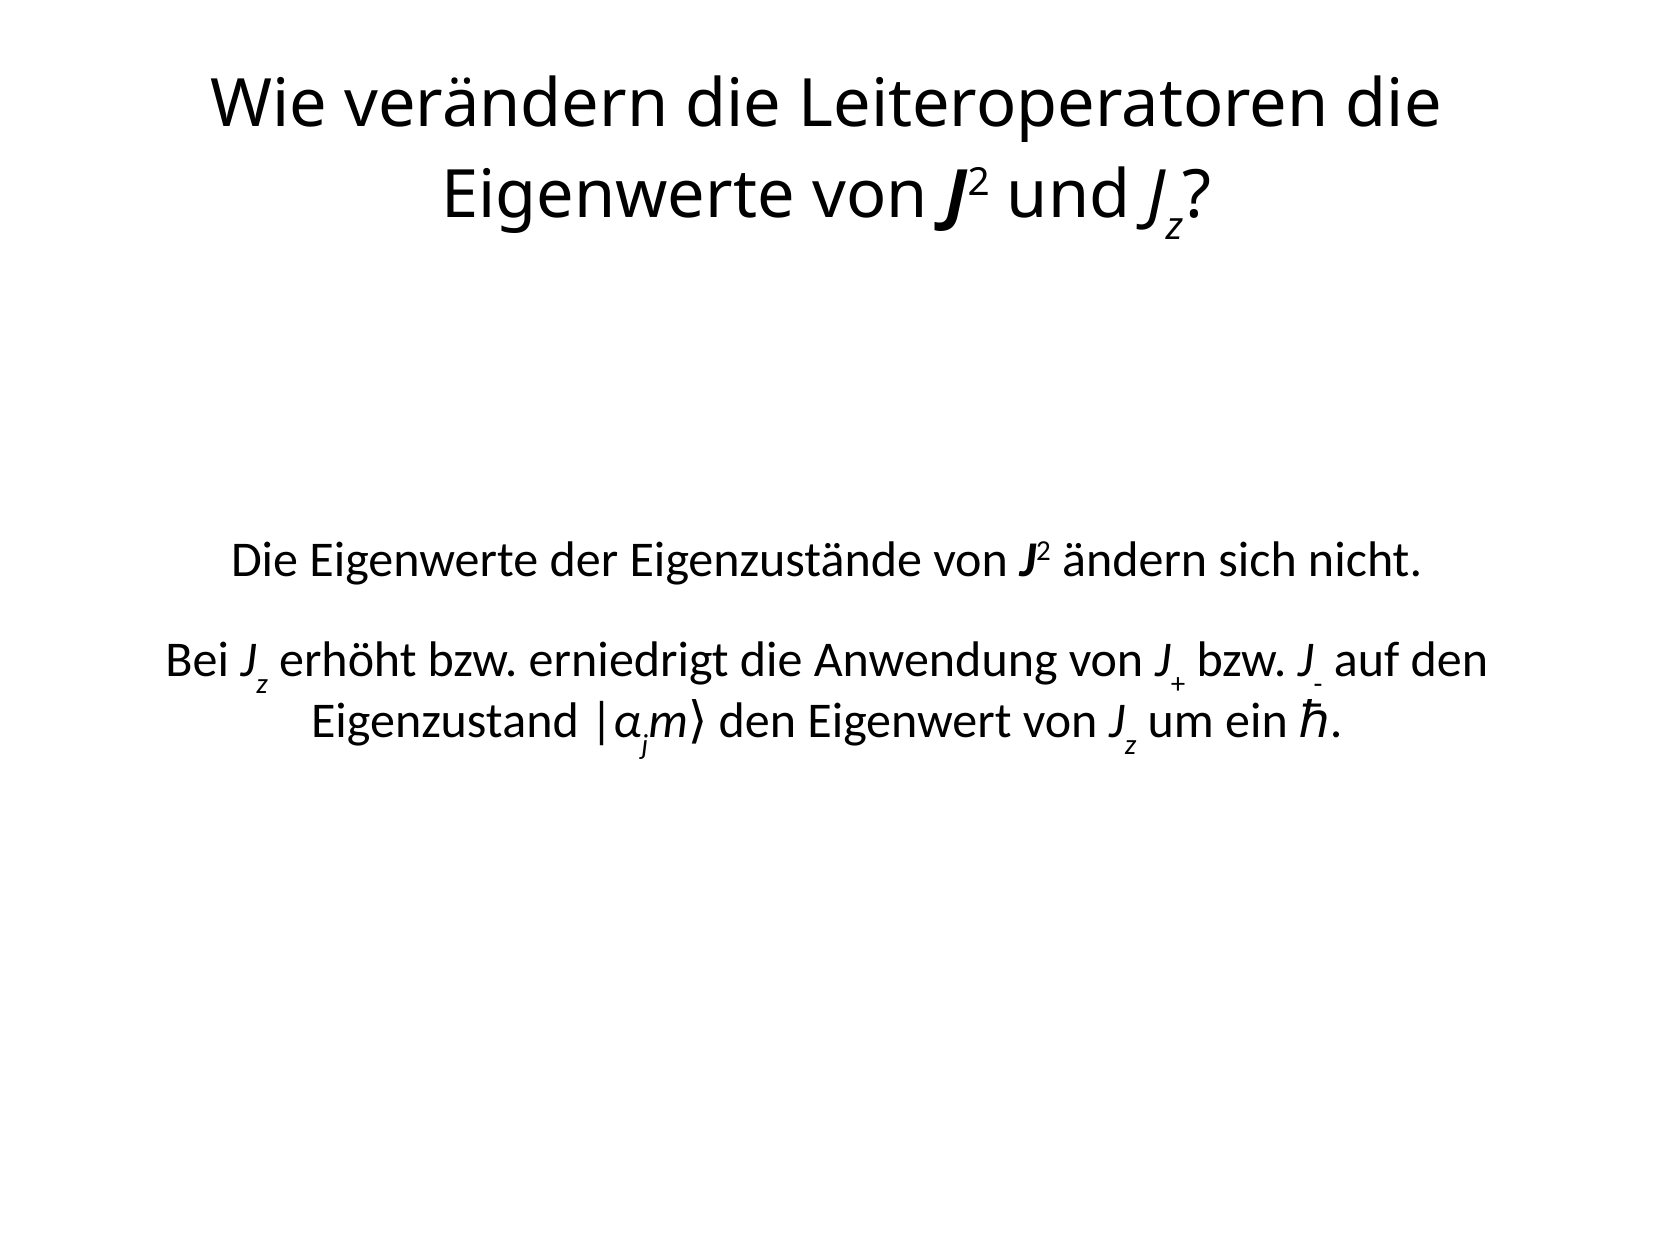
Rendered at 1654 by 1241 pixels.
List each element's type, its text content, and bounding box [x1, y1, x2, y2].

title Wie verändern die Leiteroperatoren die Eigenwerte von J2 und Jz? [82, 49, 1571, 257]
subtitle Die Eigenwerte der Eigenzustände von J2 ändern sich nicht. Bei Jz erhöht bzw. erniedrigt die Anwendung von J+ bzw. J- auf den Eigenzustand |αjm⟩ den Eigenwert von Jz um ein ℏ. [82, 290, 1571, 1010]
